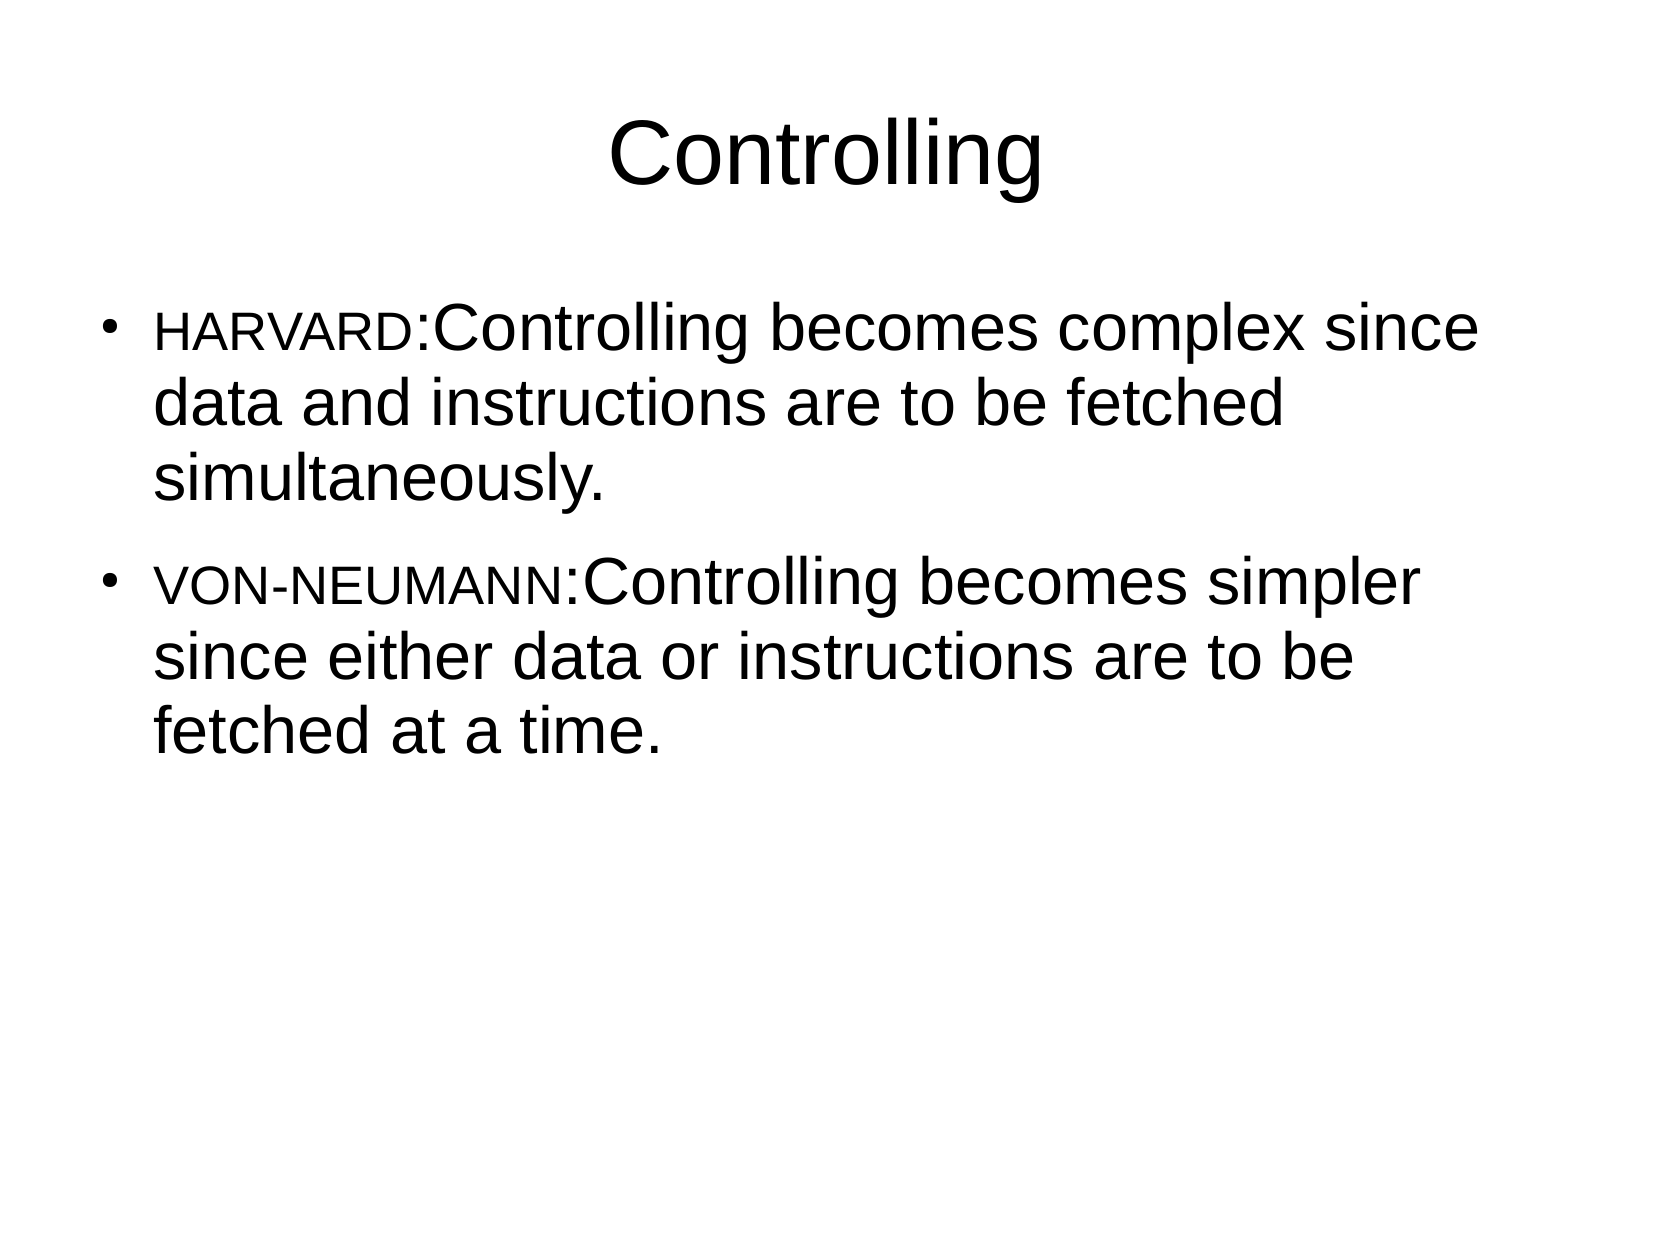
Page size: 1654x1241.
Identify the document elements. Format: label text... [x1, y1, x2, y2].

list HARVARD:Controlling becomes complex since data and instructions are to be fetched simultaneously. VON-NEUMANN:Controlling becomes simpler since either data or instructions are to be fetched at a time. [82, 290, 1571, 1010]
title Controlling [82, 49, 1571, 257]
